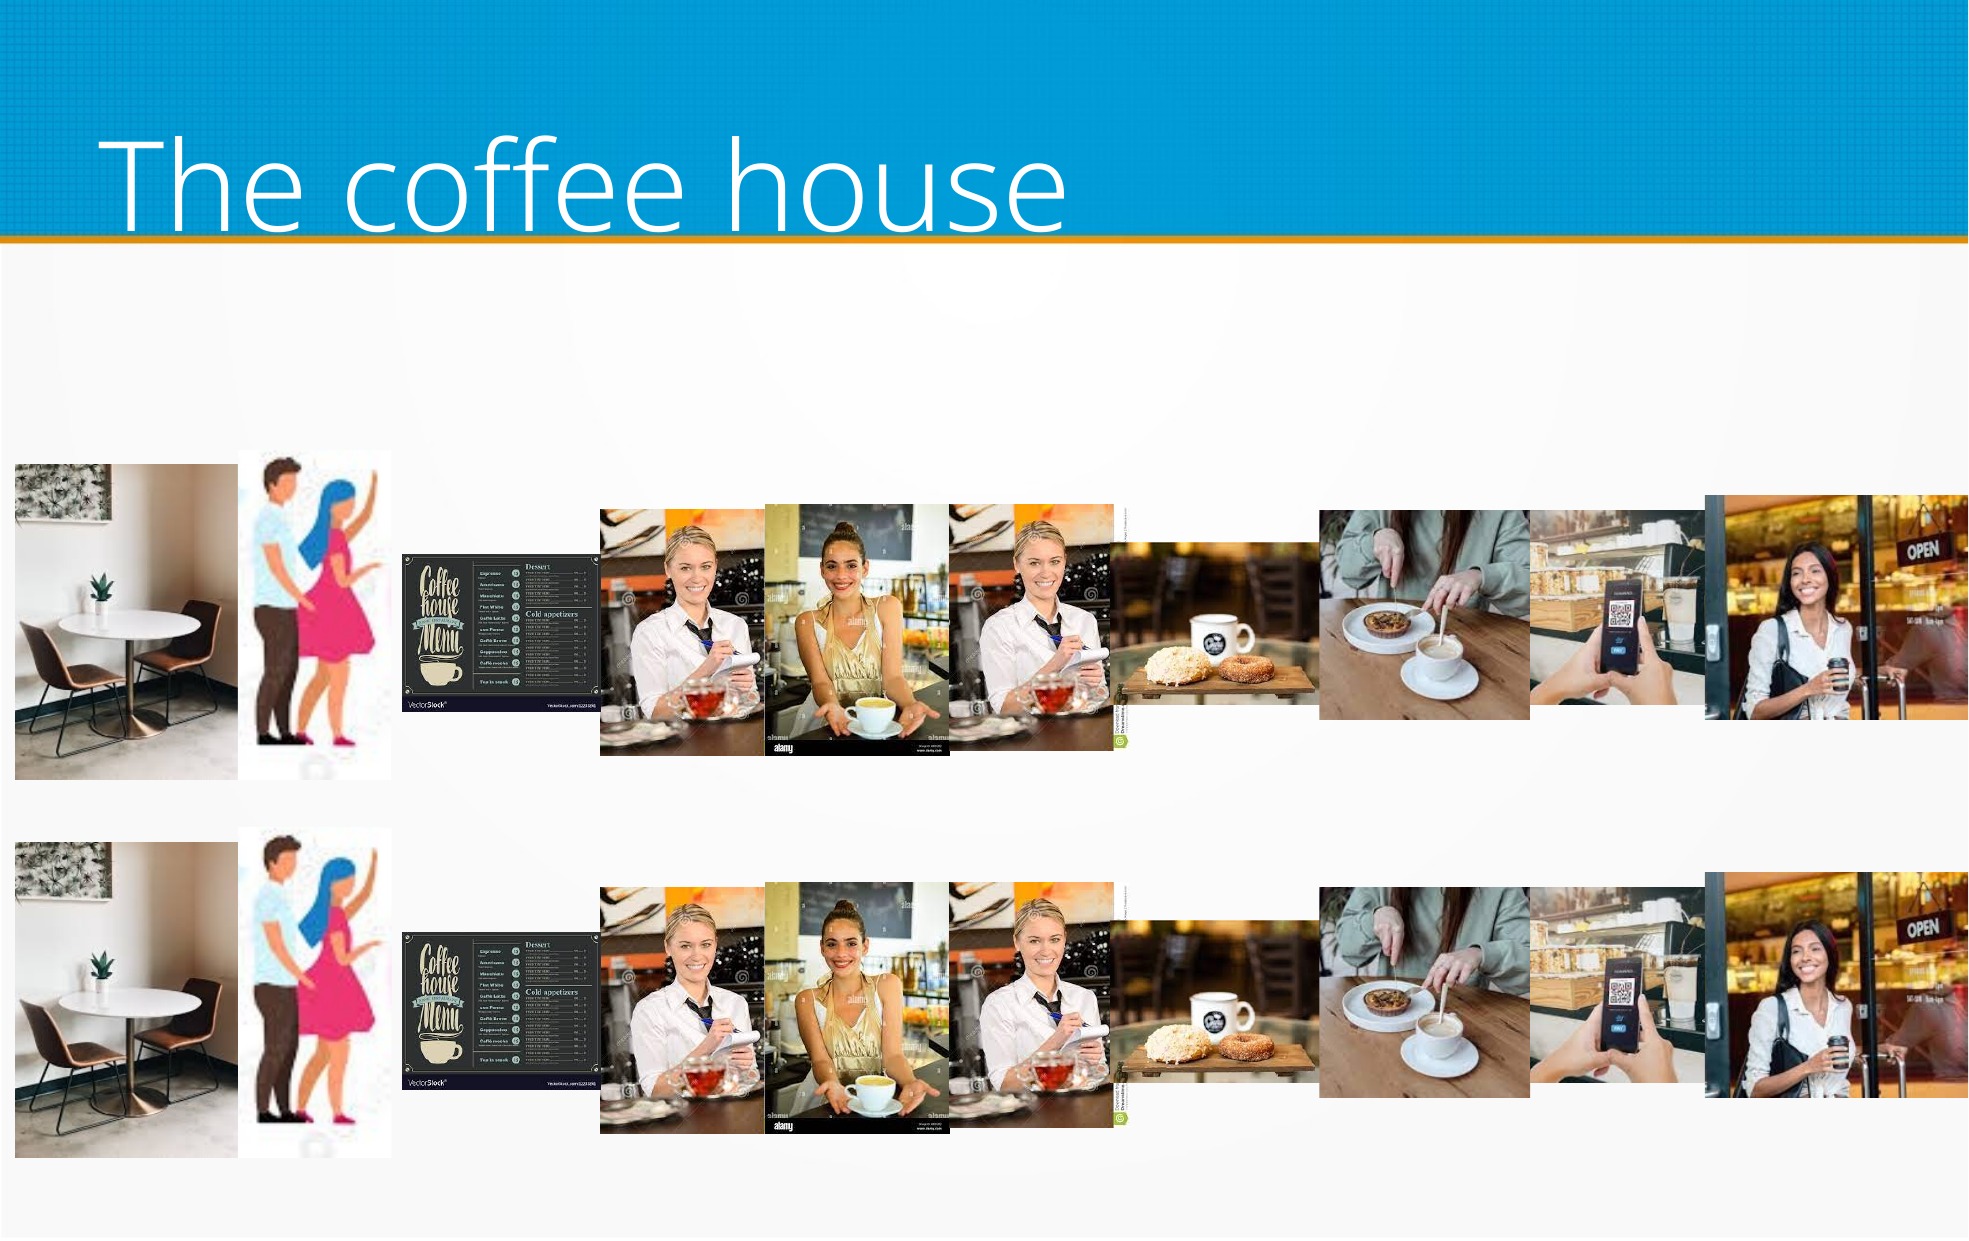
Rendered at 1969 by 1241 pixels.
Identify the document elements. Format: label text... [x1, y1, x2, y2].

picture [0, 233, 1969, 1241]
title The coffee house [98, 49, 1870, 257]
